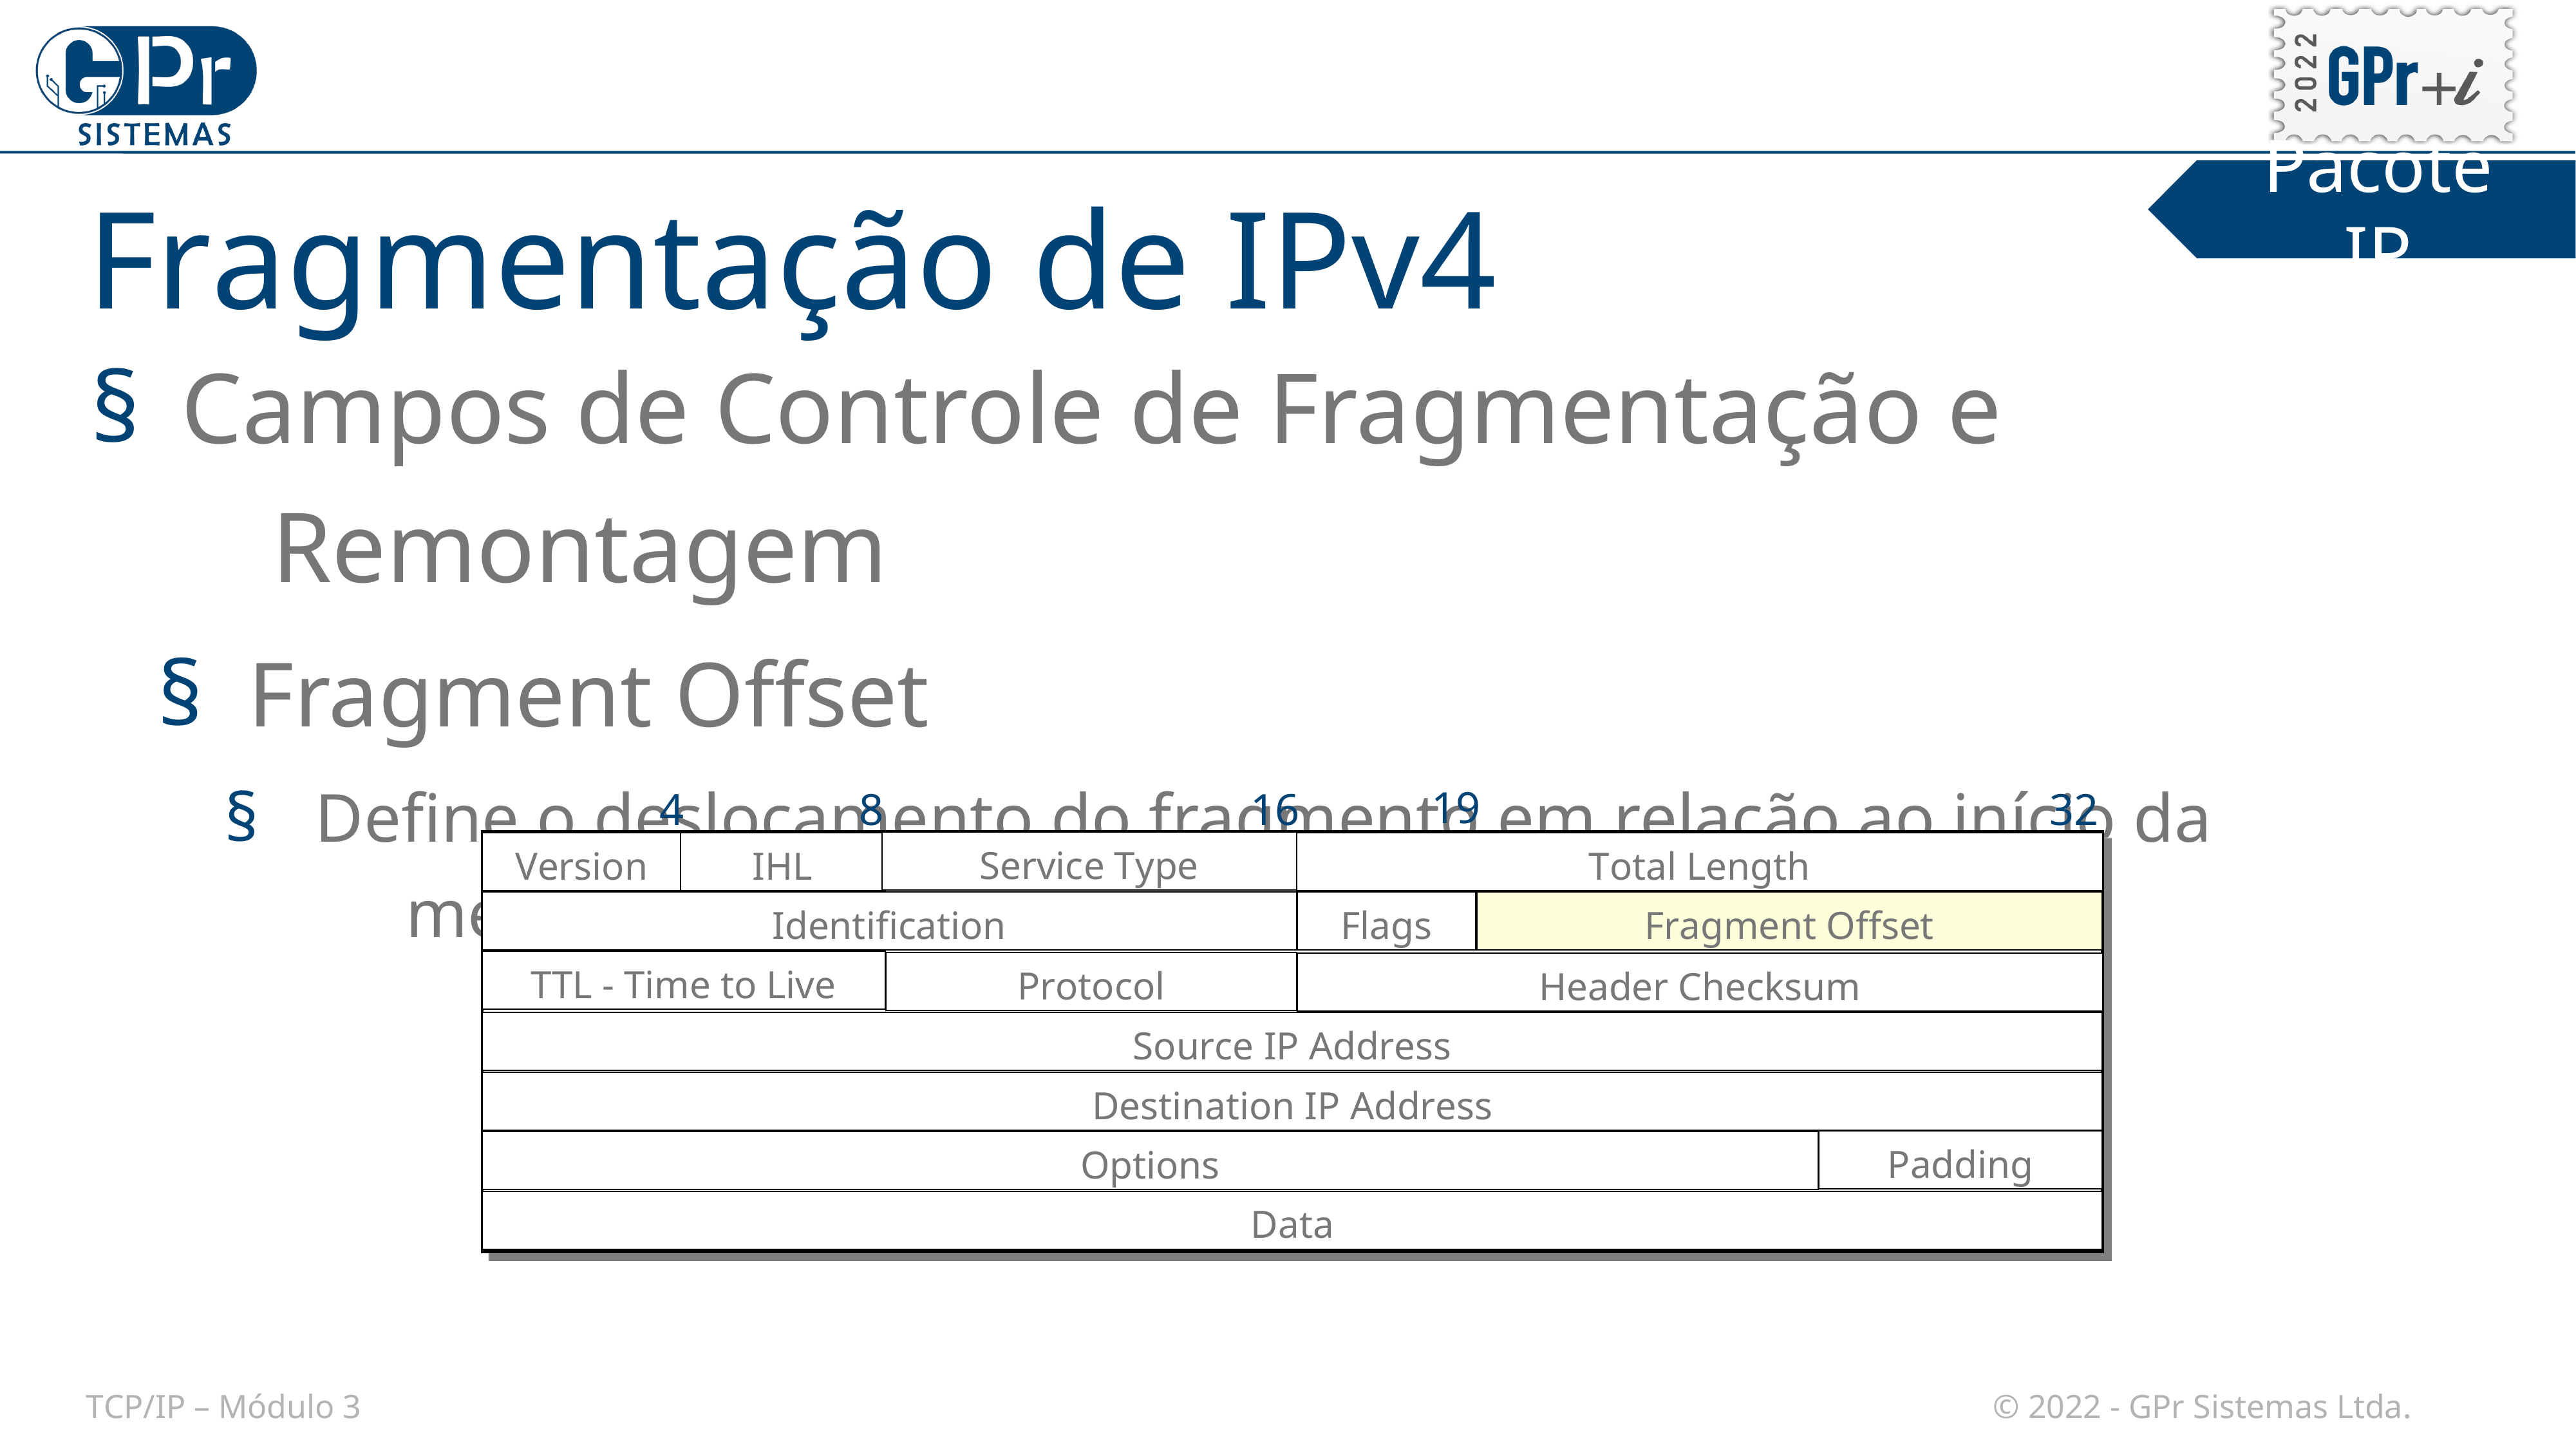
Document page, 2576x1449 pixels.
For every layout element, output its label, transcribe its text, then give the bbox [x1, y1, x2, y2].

list Campos de Controle de Fragmentação e Remontagem Fragment Offset Define o deslocamento do fragmento em relação ao início da mensagem [80, 319, 2496, 1382]
text_box Version [482, 833, 681, 891]
text_box Padding [1819, 1131, 2103, 1189]
text_box Data [482, 1191, 2103, 1249]
text_box [2398, 160, 2576, 258]
picture [34, 26, 257, 147]
text_box [482, 890, 2103, 1012]
text_box Flags [1297, 892, 1476, 950]
text_box Fragment Offset [1477, 892, 2102, 950]
text_box 32 [2040, 778, 2185, 836]
text_box IHL [681, 833, 885, 891]
text_box 19 [1422, 775, 1566, 833]
text_box Source IP Address [482, 1012, 2103, 1070]
text_box Destination IP Address [482, 1072, 2103, 1130]
text_box 8 [850, 778, 941, 836]
text_box Pacote IP [2219, 157, 2537, 256]
text_box Identification [482, 892, 1297, 950]
text_box [2148, 160, 2353, 258]
list Fragmentação de IPv4 [81, 169, 2496, 343]
text_box TTL - Time to Live [482, 951, 885, 1009]
text_box Header Checksum [1297, 953, 2103, 1011]
picture [2268, 4, 2519, 145]
text_box [482, 1130, 2103, 1191]
text_box 4 [650, 778, 742, 836]
text_box Protocol [886, 952, 1297, 1010]
text_box Options [482, 1132, 1818, 1189]
text_box [482, 1249, 2103, 1252]
text_box Service Type [882, 832, 1297, 890]
text_box 16 [1241, 778, 1404, 836]
text_box Total Length [1297, 833, 2103, 891]
